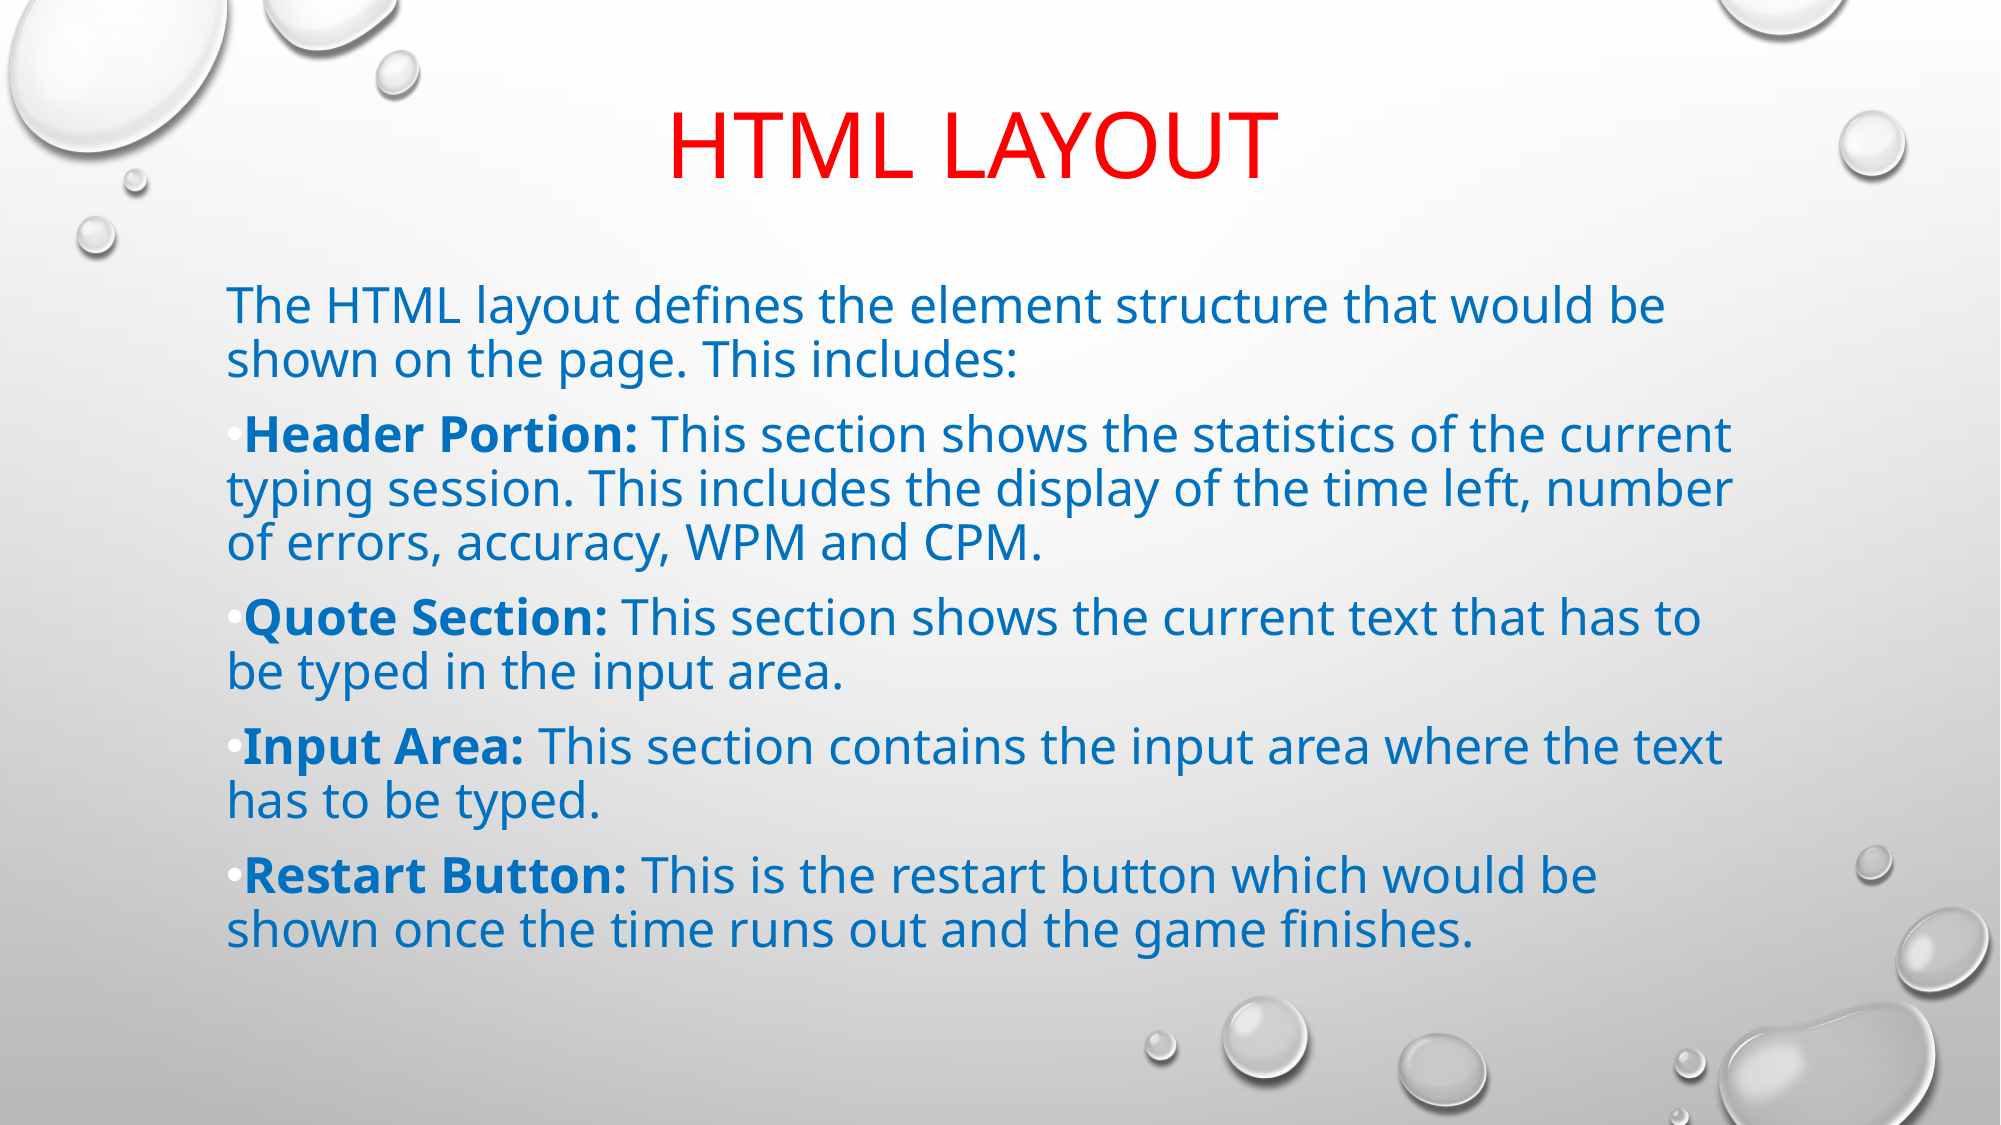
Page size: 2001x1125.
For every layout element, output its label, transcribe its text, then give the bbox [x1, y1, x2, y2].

text_box The HTML layout defines the element structure that would be shown on the page. This includes: Header Portion: This section shows the statistics of the current typing session. This includes the display of the time left, number of errors, accuracy, WPM and CPM. Quote Section: This section shows the current text that has to be typed in the input area. Input Area: This section contains the input area where the text has to be typed. Restart Button: This is the restart button which would be shown once the time runs out and the game finishes. [211, 273, 1762, 1038]
text_box HTML LAYOUT [138, 20, 1689, 206]
